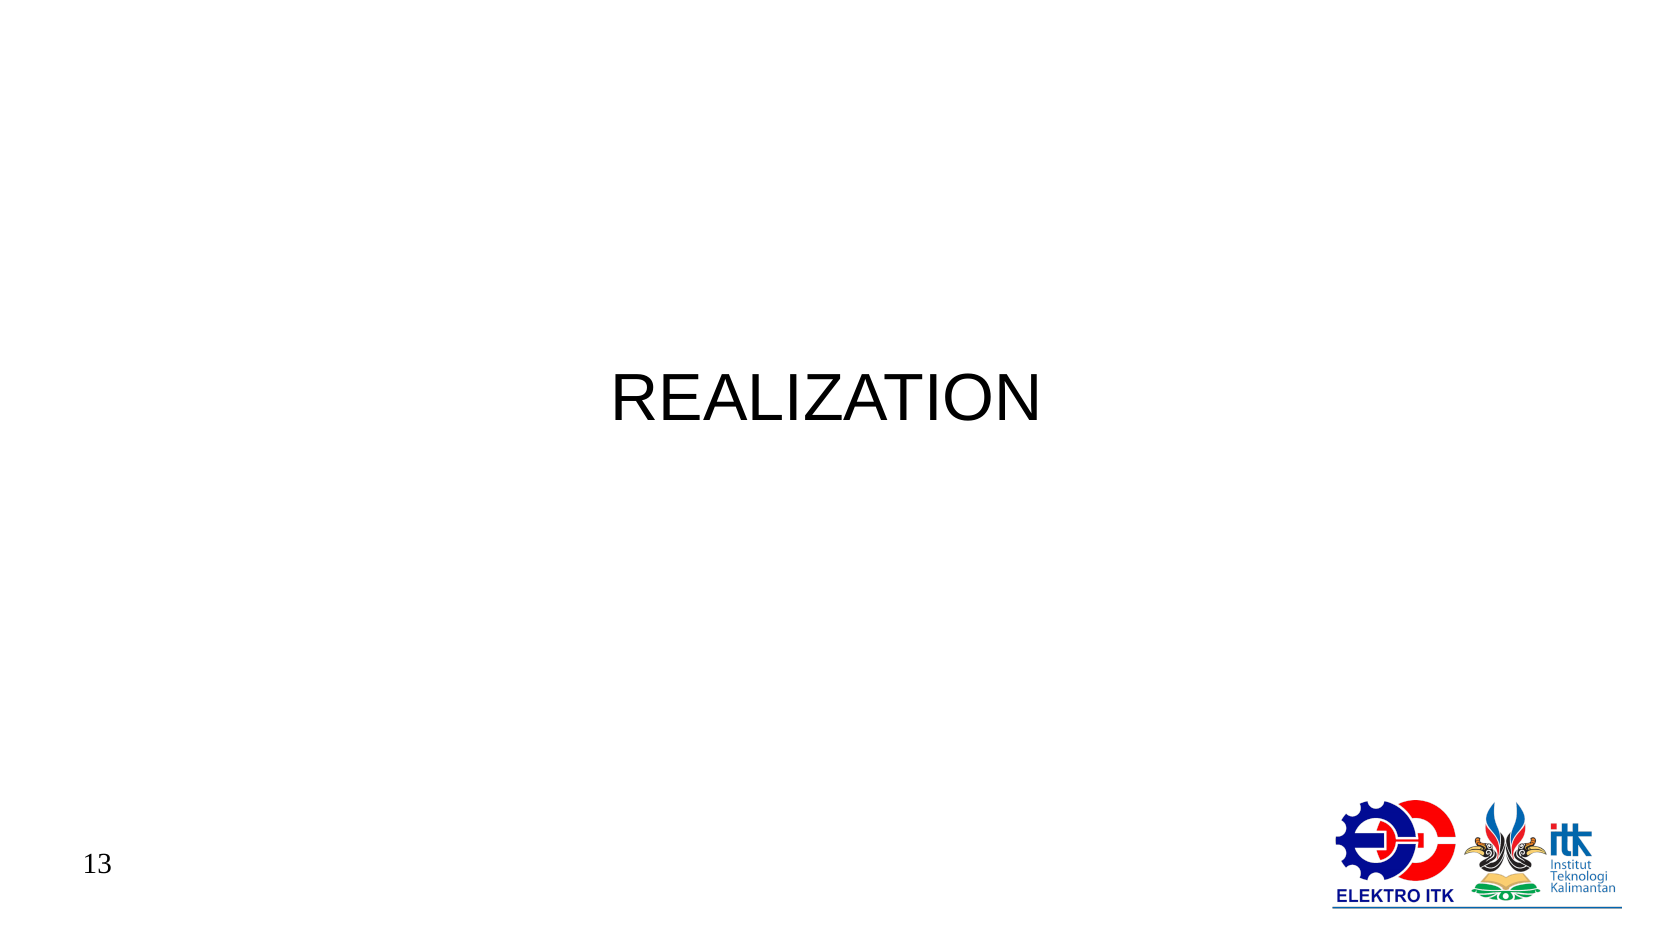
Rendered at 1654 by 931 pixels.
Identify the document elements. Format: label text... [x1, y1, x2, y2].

picture [1332, 800, 1622, 918]
subtitle REALIZATION [82, 37, 1571, 757]
